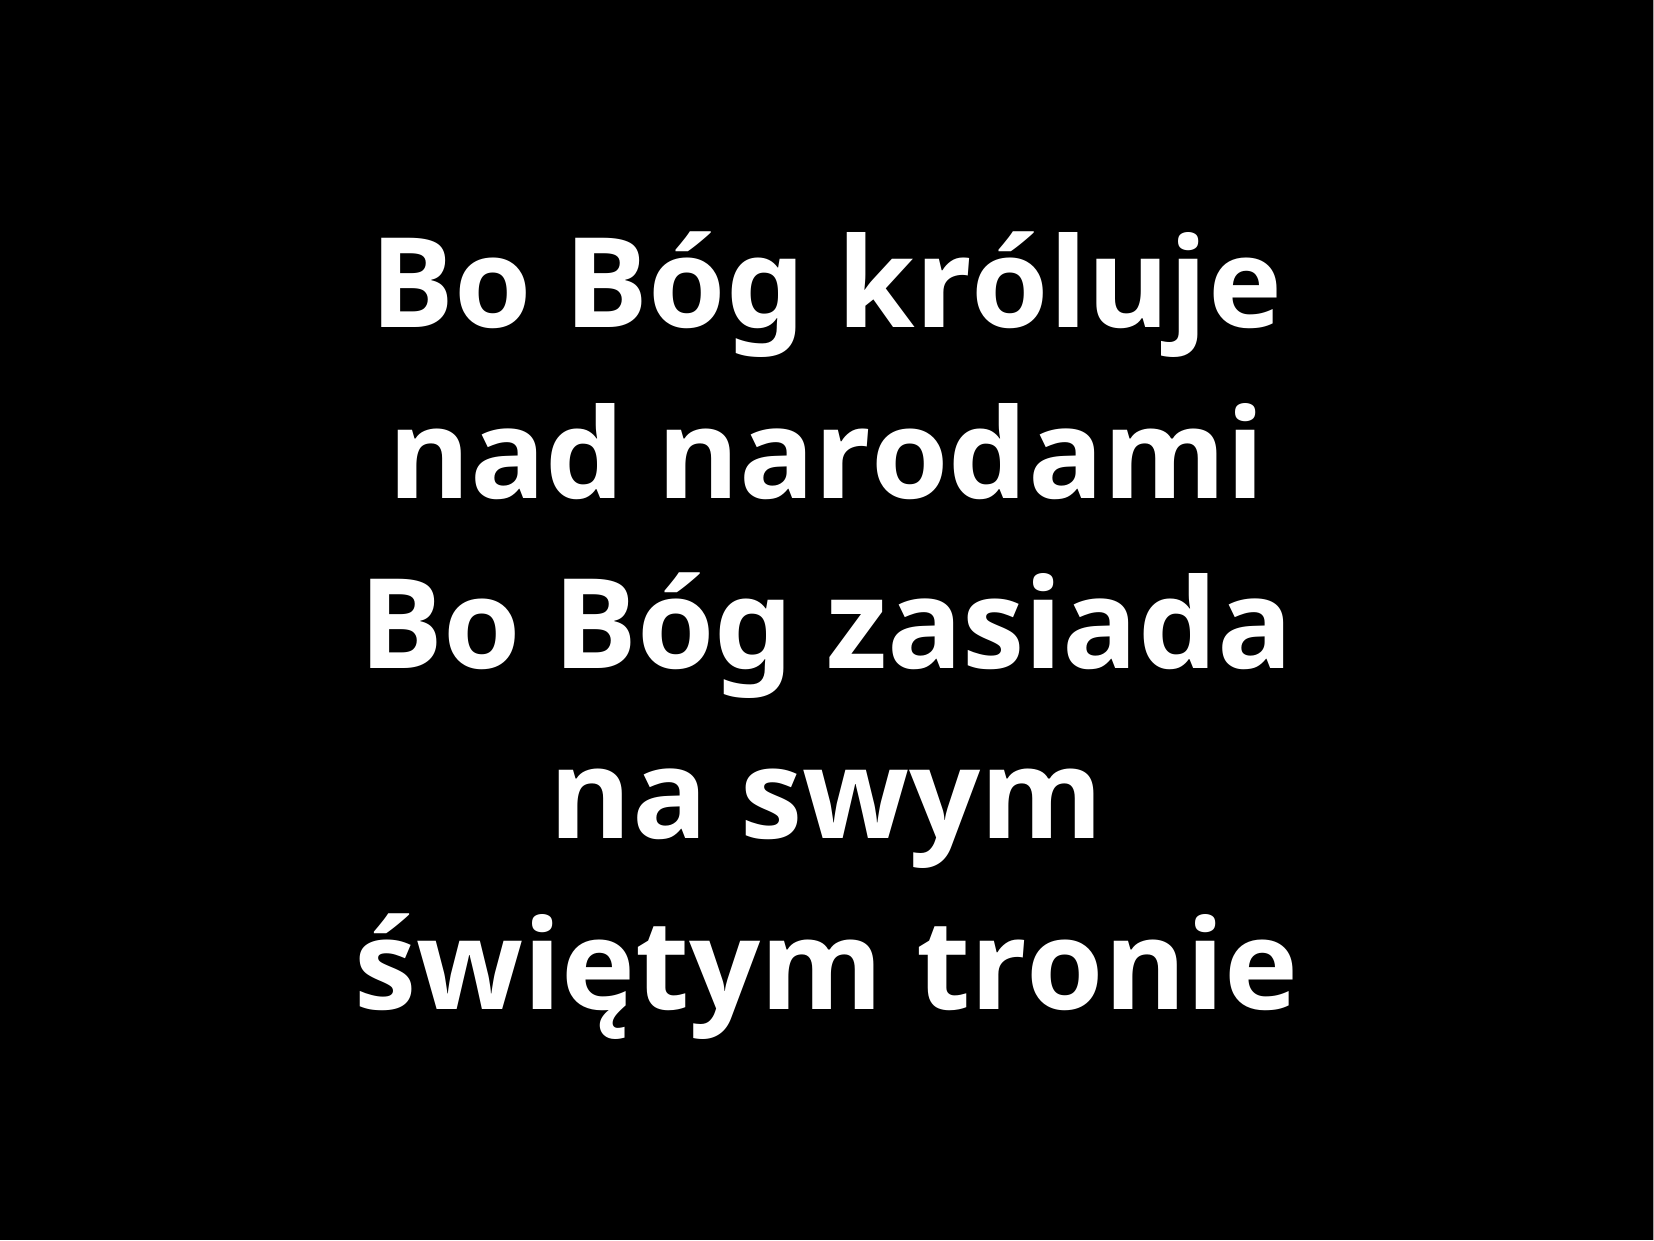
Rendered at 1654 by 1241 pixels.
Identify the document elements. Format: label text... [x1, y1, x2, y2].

title Bo Bóg króluje nad narodami Bo Bóg zasiada na swym świętym tronie [0, 0, 1654, 1241]
